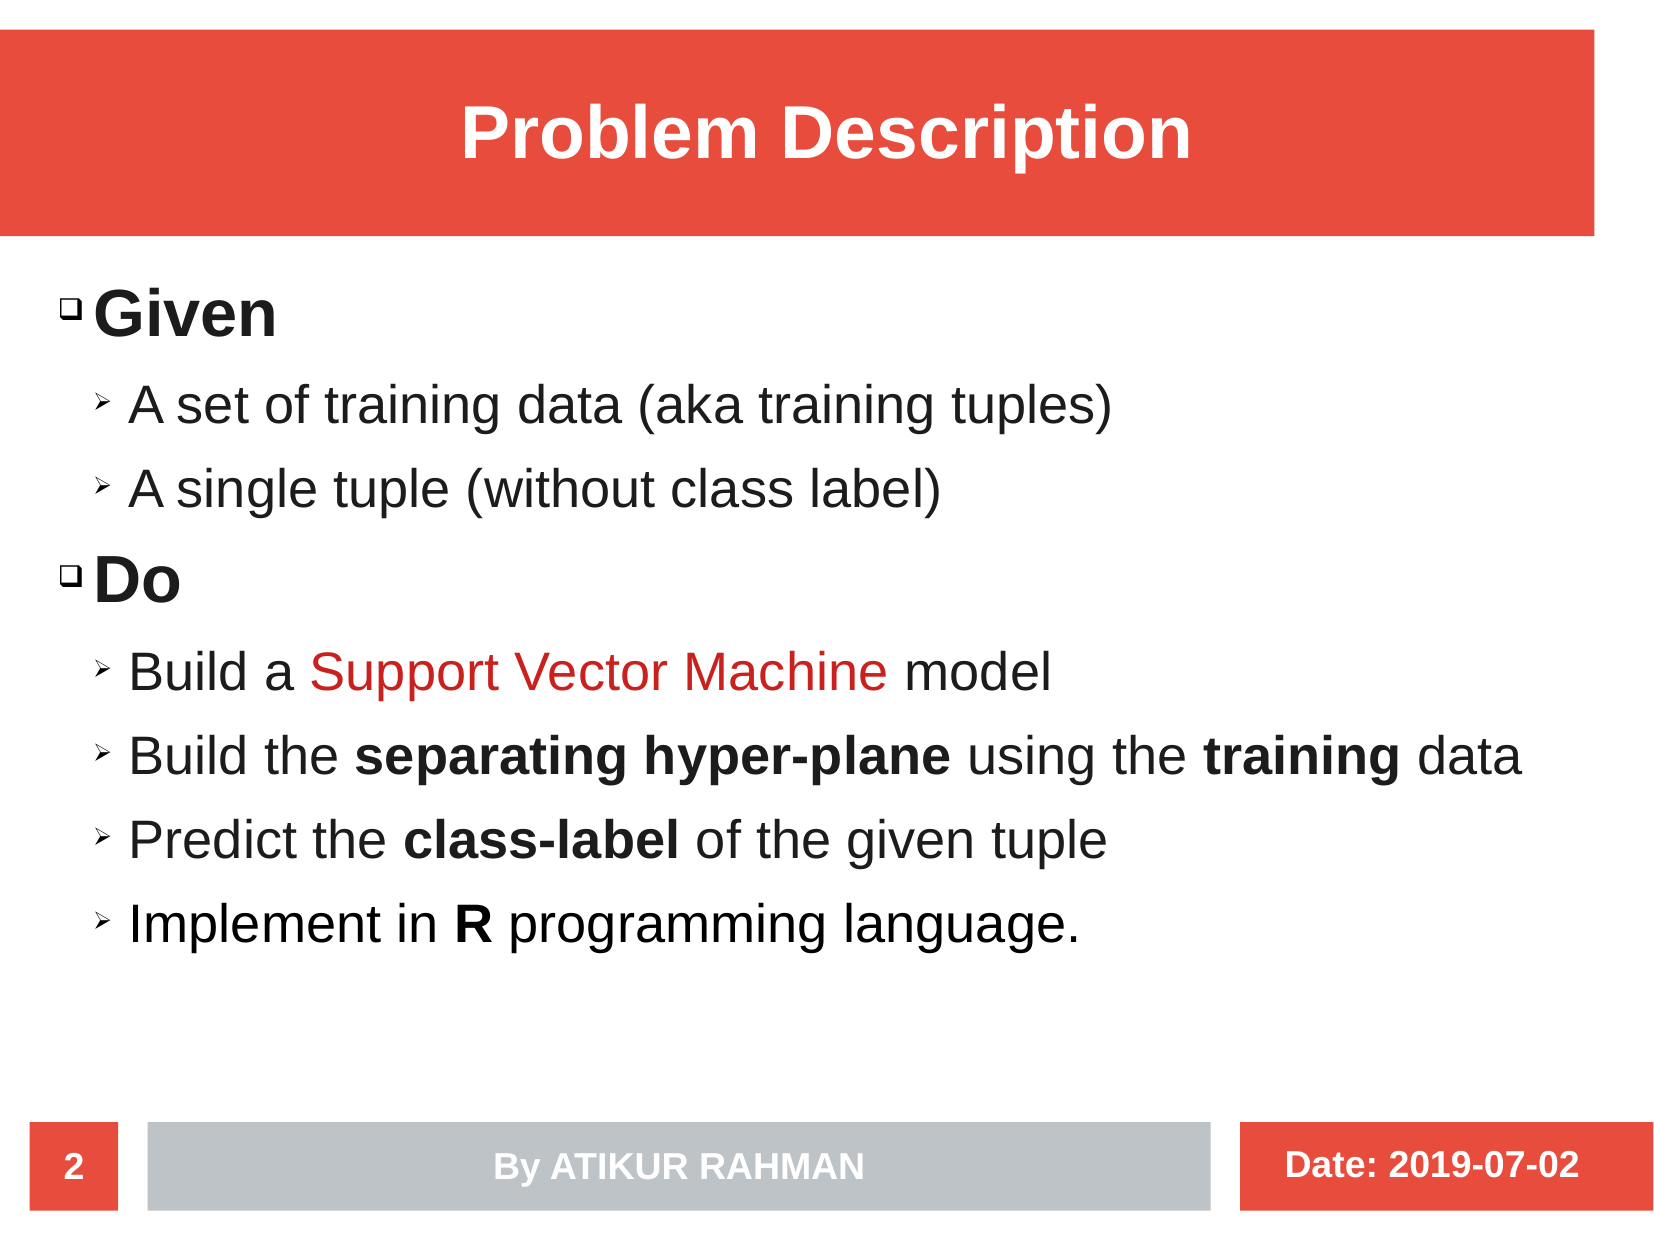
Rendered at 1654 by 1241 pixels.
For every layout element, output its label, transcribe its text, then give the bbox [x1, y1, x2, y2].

list Given A set of training data (aka training tuples) A single tuple (without class label) Do Build a Support Vector Machine model Build the separating hyper-plane using the training data Predict the class-label of the given tuple Implement in R programming language. [57, 275, 1564, 1044]
title Problem Description [266, 59, 1388, 207]
